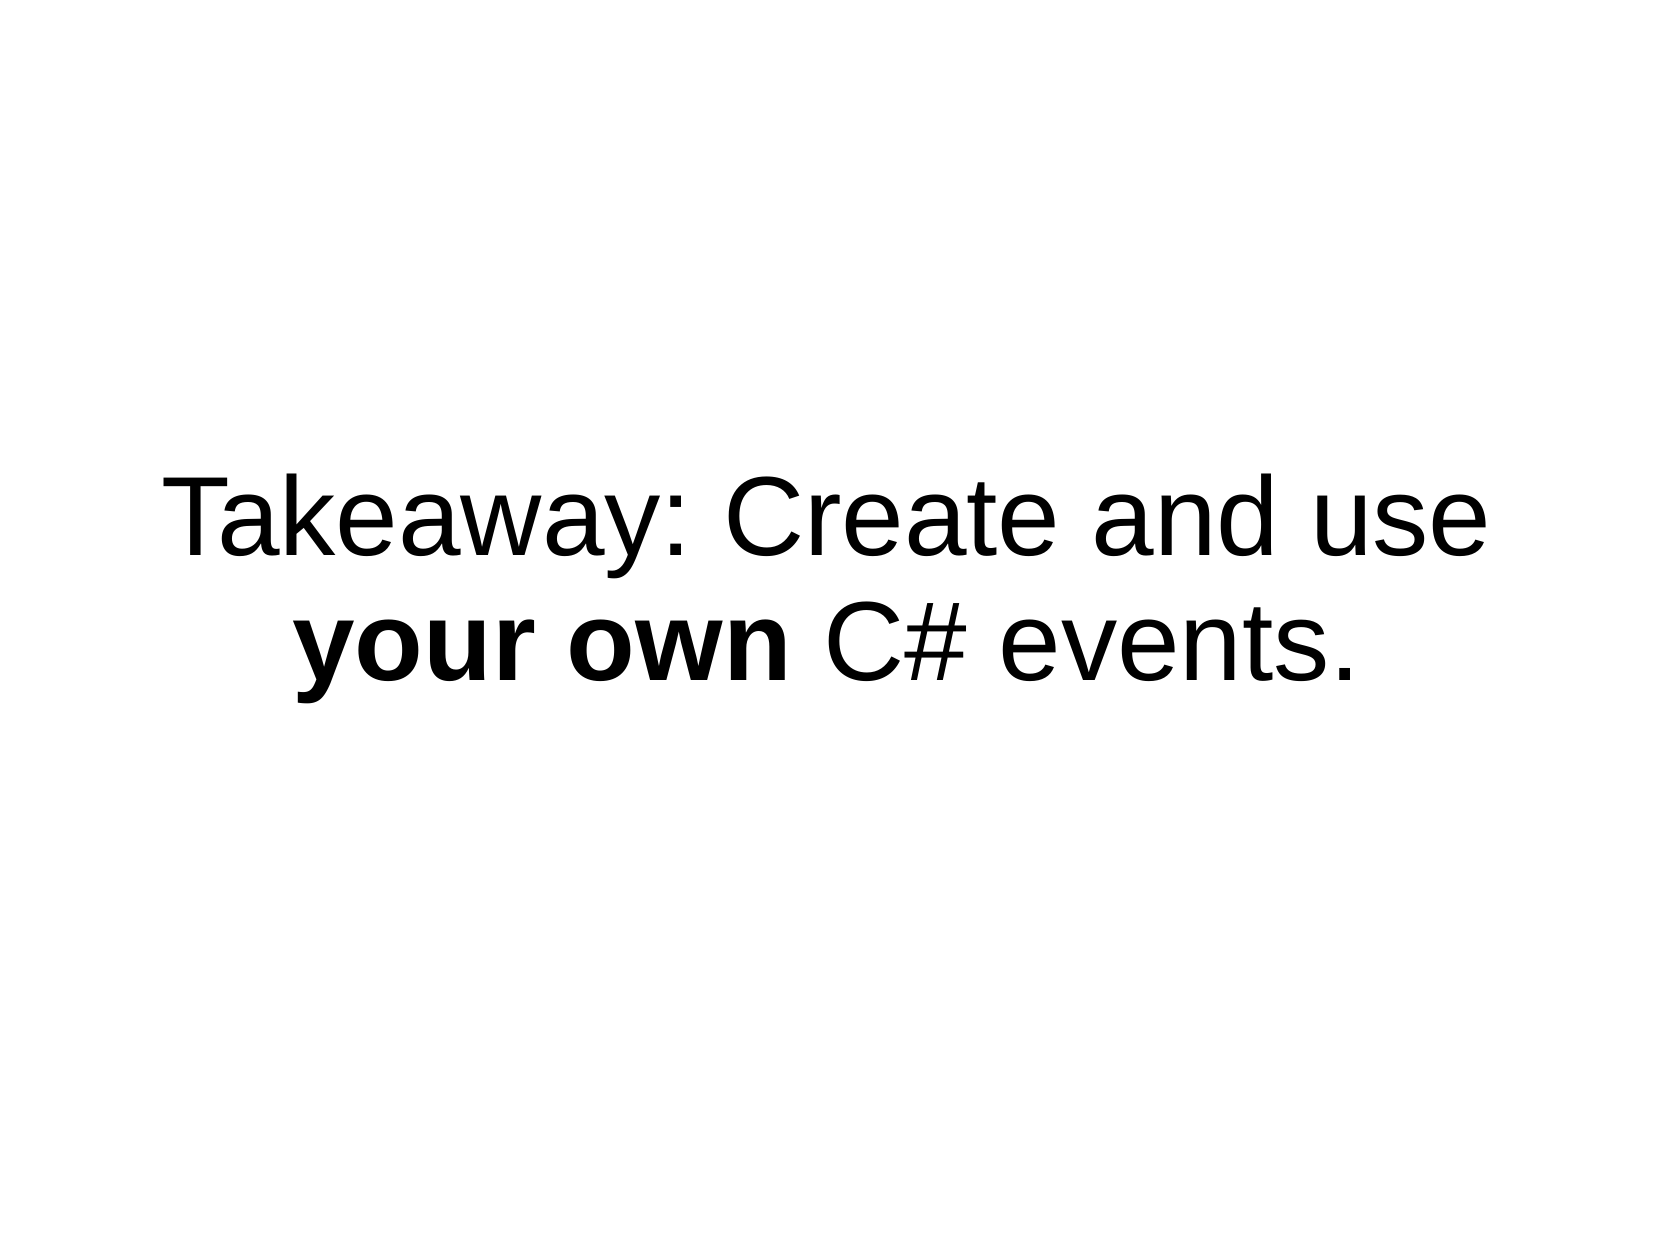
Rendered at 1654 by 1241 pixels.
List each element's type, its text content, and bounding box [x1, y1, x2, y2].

subtitle Takeaway: Create and use your own C# events. [82, 49, 1571, 1109]
